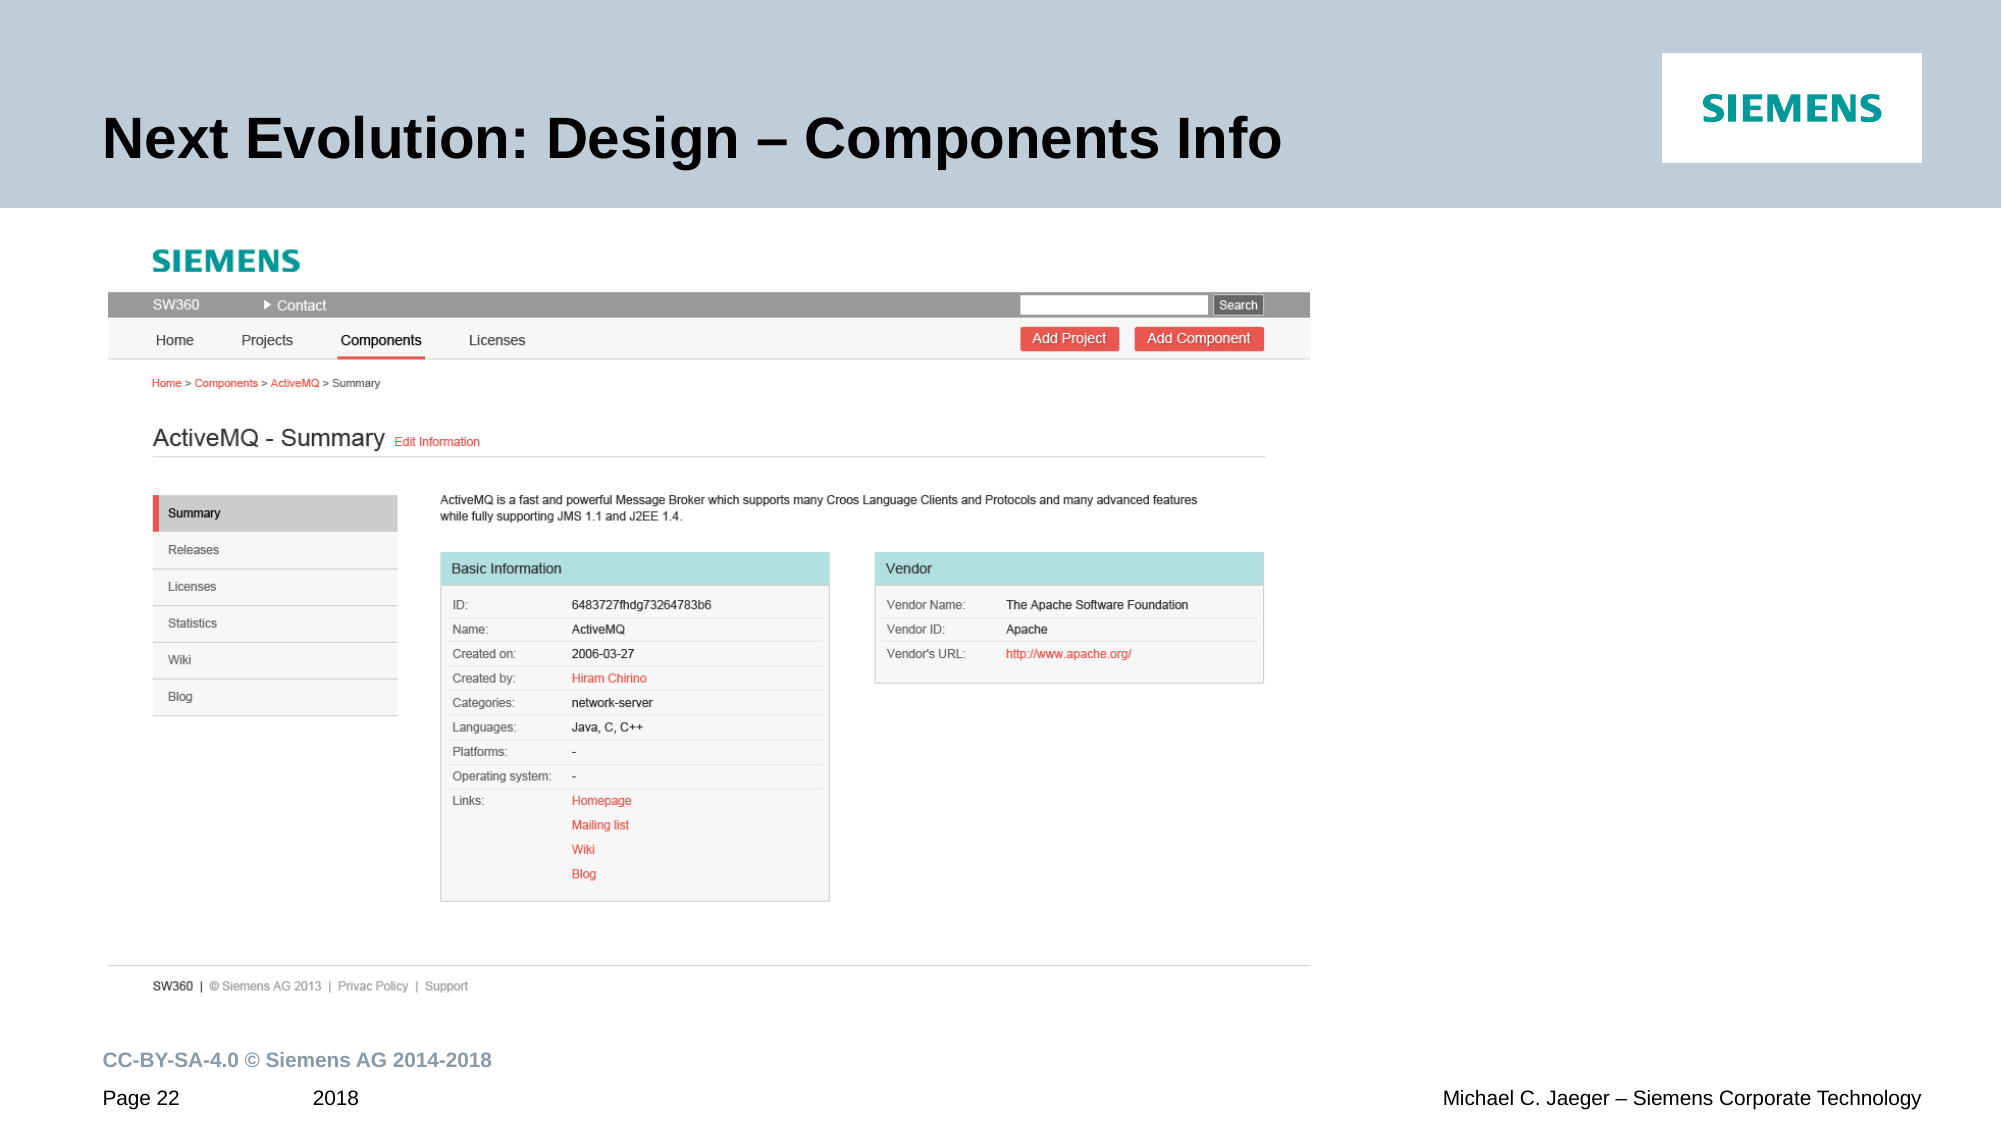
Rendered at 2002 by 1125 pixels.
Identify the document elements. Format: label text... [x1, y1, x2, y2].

text_box Next Evolution: Design – Components Info [0, 0, 2001, 208]
picture [108, 229, 1310, 1018]
